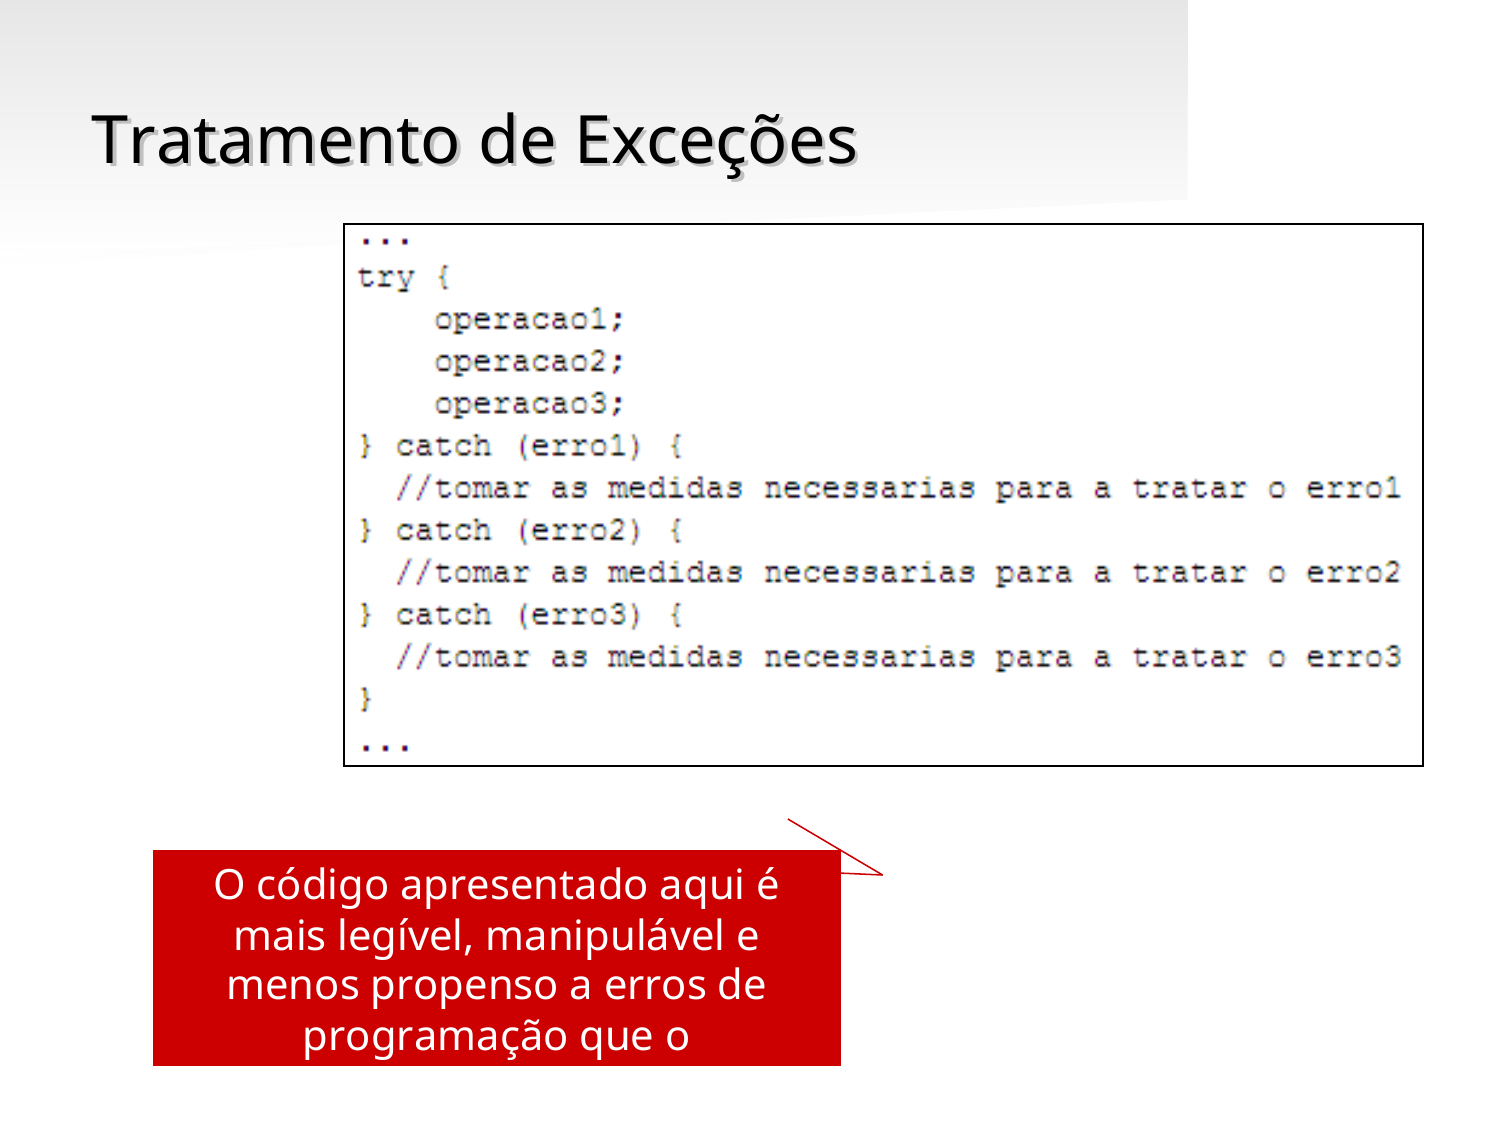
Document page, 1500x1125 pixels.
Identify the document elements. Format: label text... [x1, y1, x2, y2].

title Tratamento de Exceções [76, 42, 1427, 231]
picture [345, 224, 1423, 766]
text_box O código apresentado aqui é mais legível, manipulável e menos propenso a erros de programação que o anteriormente ilustrado [154, 819, 883, 1065]
